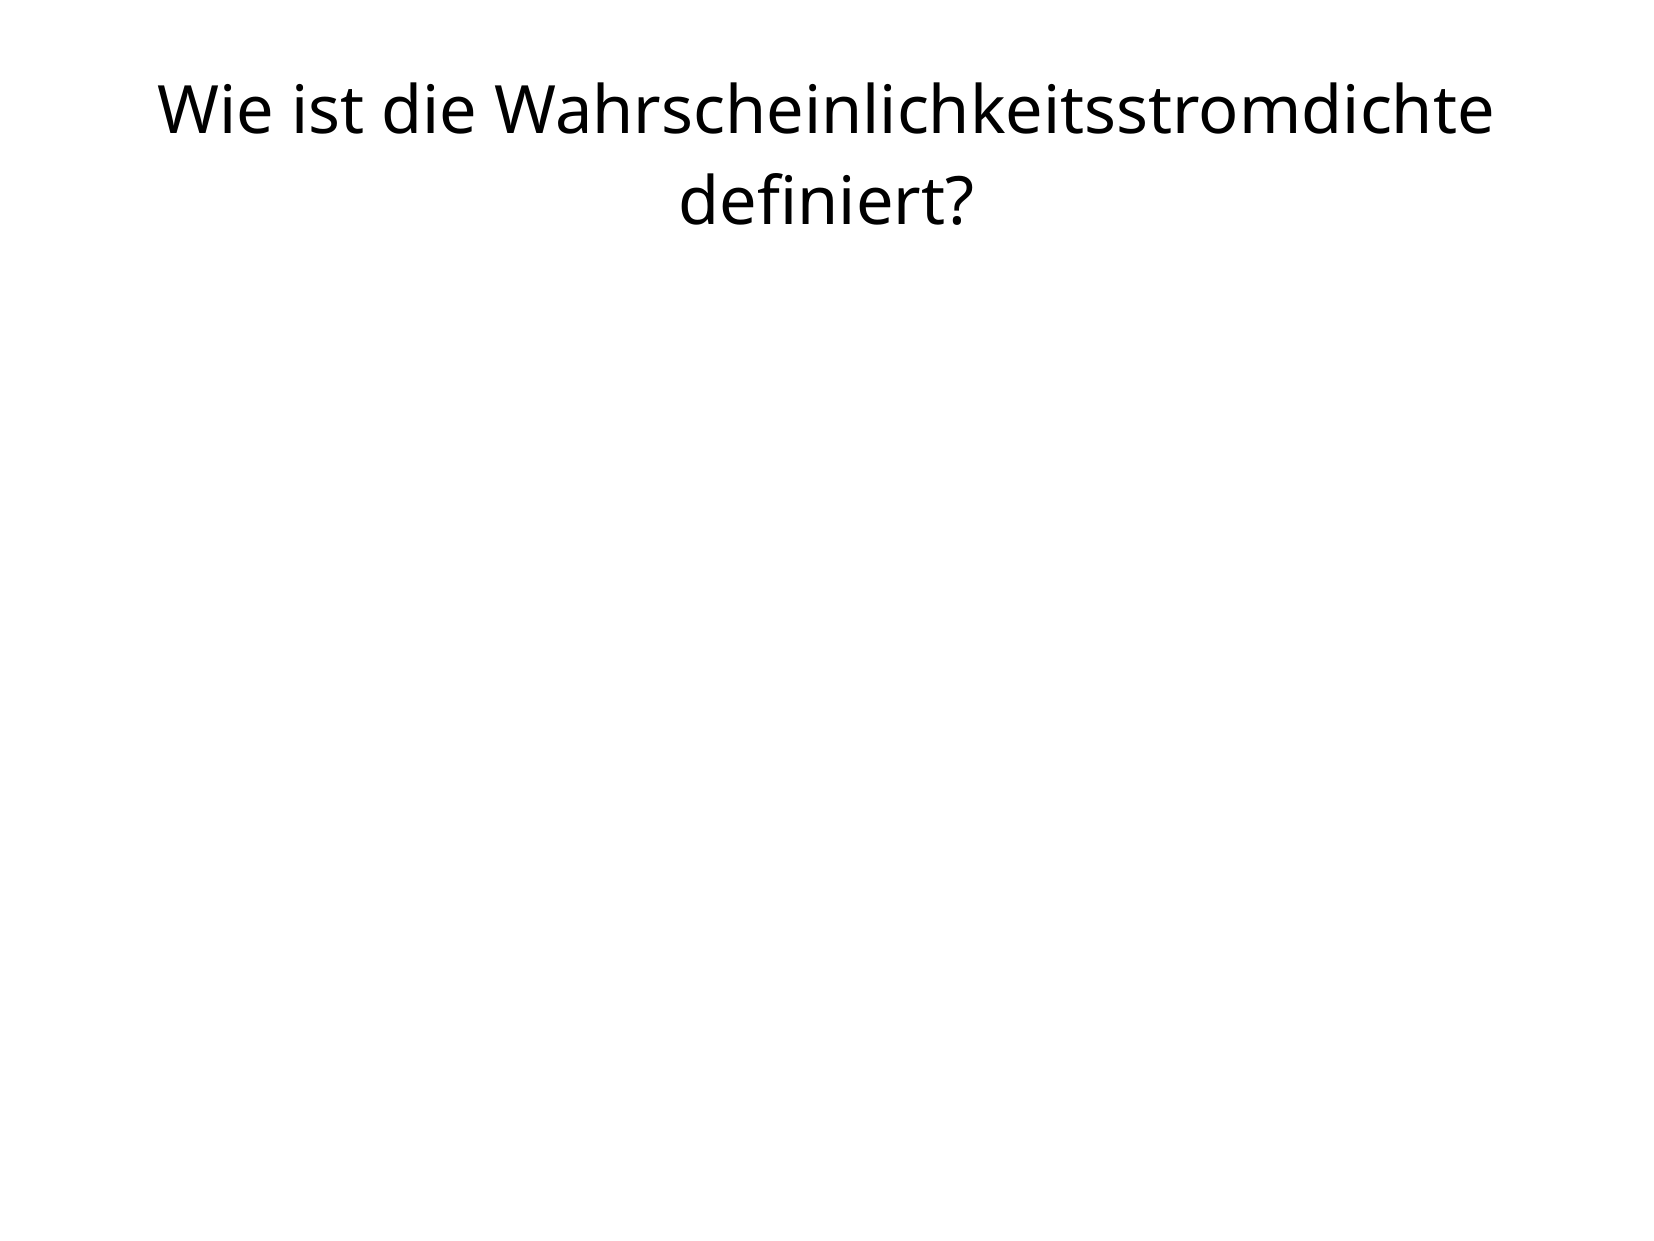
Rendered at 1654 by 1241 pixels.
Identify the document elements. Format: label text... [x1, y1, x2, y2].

title Wie ist die Wahrscheinlichkeitsstromdichte definiert? [82, 49, 1571, 257]
